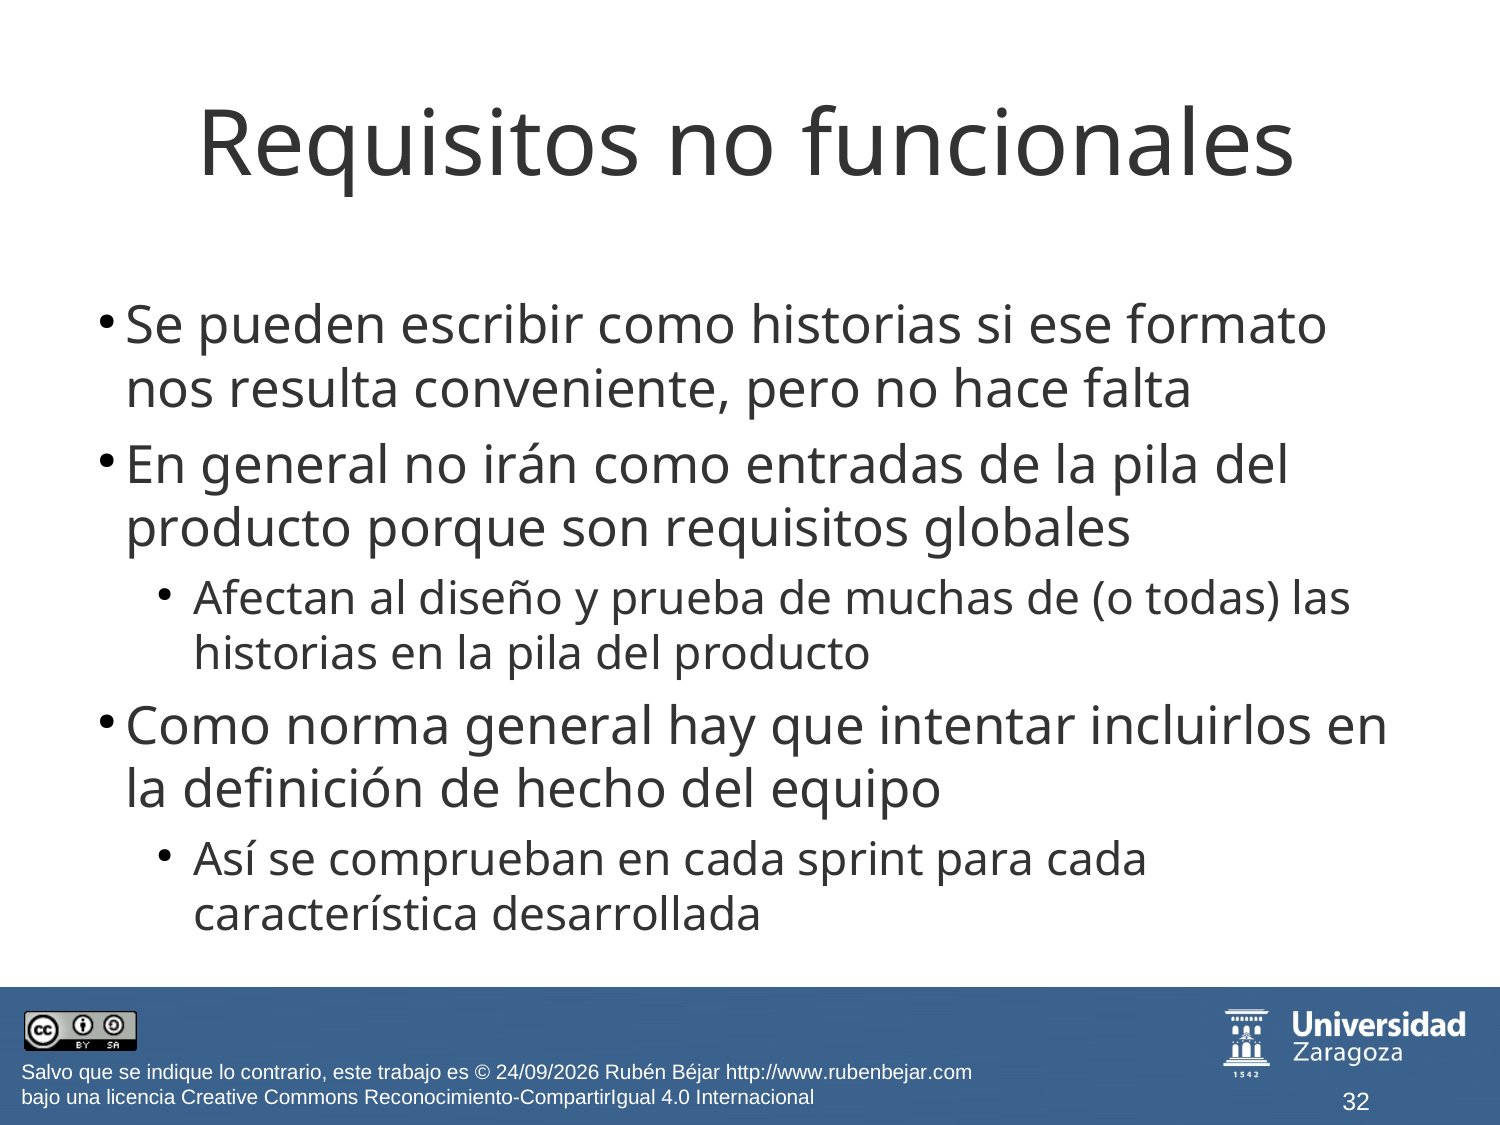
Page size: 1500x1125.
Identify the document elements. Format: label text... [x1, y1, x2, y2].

list Se pueden escribir como historias si ese formato nos resulta conveniente, pero no hace falta En general no irán como entradas de la pila del producto porque son requisitos globales Afectan al diseño y prueba de muchas de (o todas) las historias en la pila del producto Como norma general hay que intentar incluirlos en la definición de hecho del equipo Así se comprueban en cada sprint para cada característica desarrollada [82, 283, 1418, 957]
title Requisitos no funcionales [74, 21, 1420, 257]
picture [0, 987, 1500, 1125]
